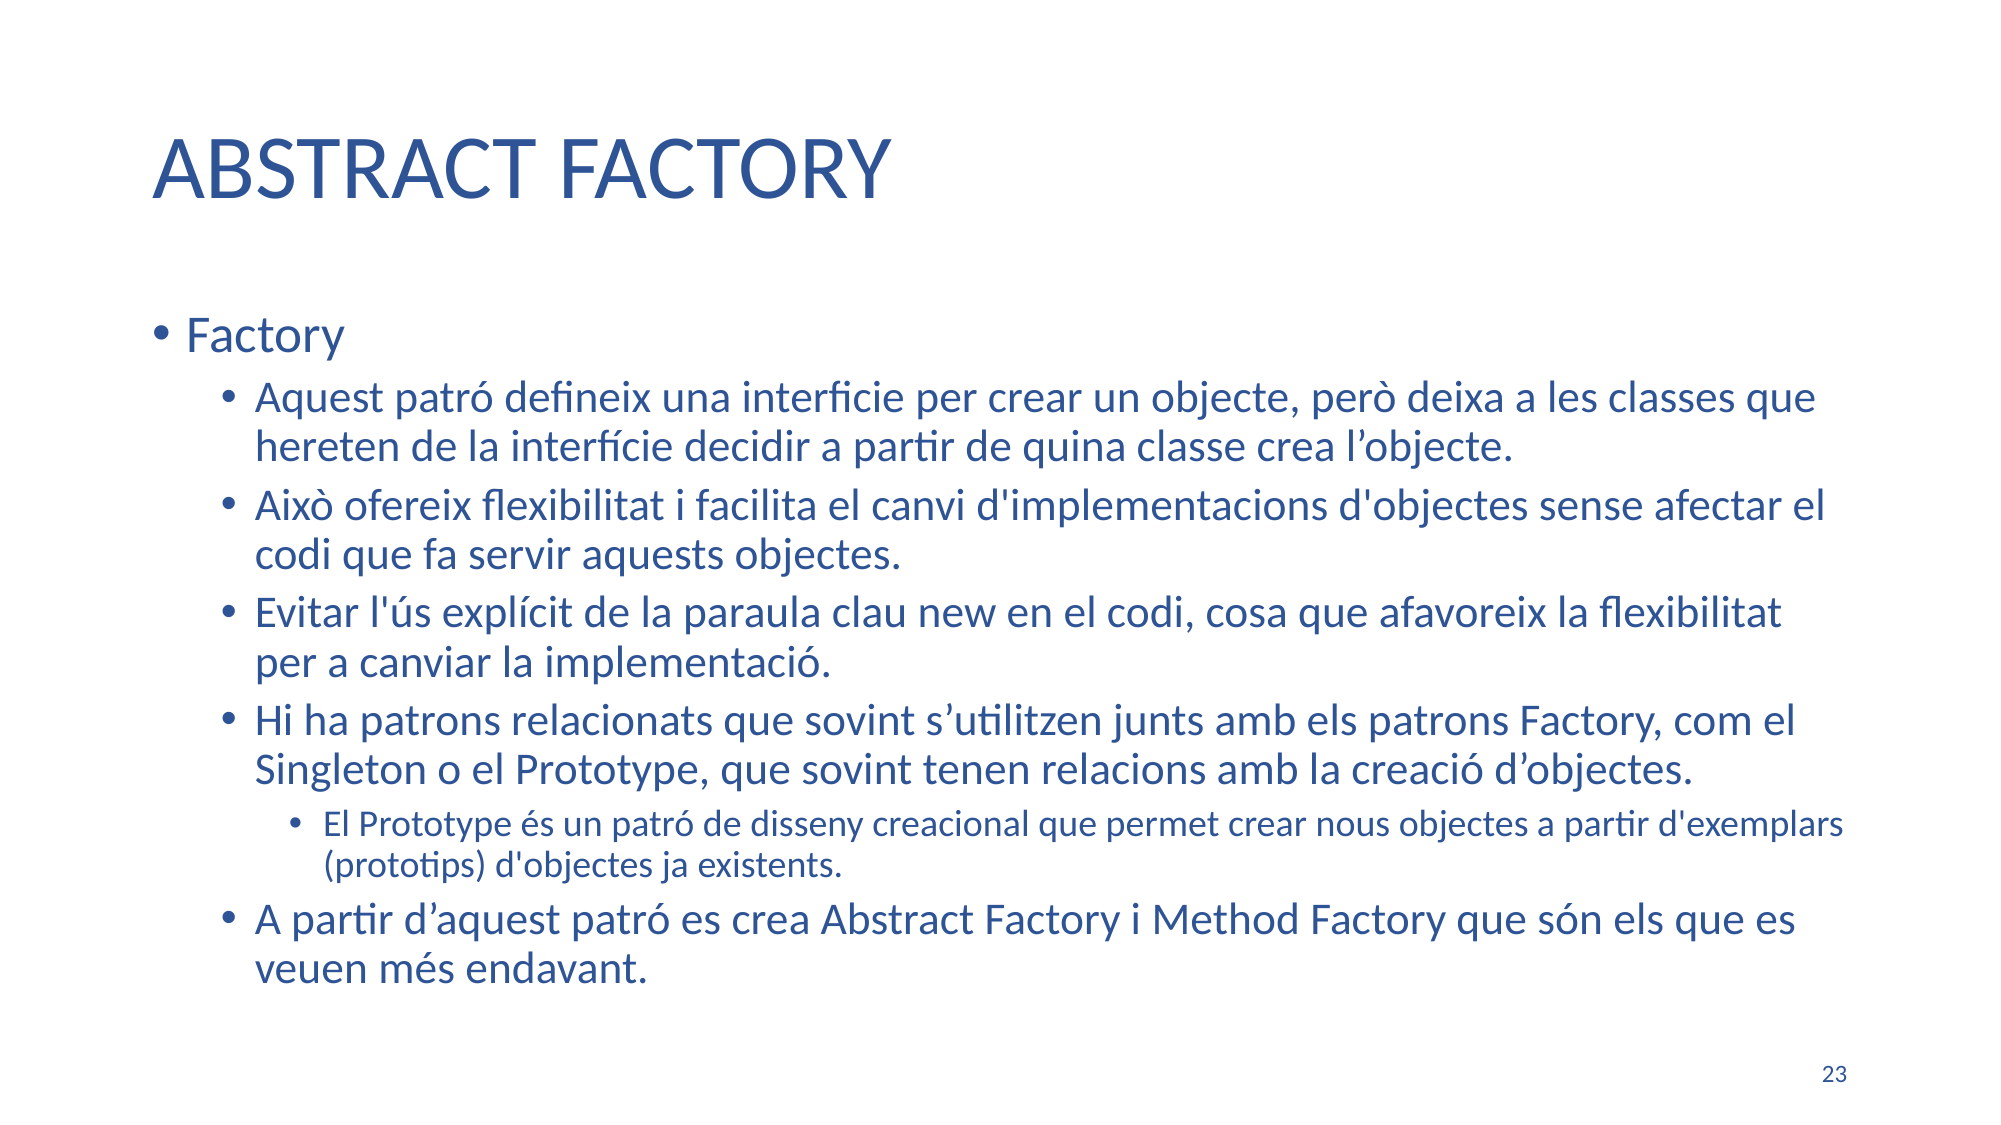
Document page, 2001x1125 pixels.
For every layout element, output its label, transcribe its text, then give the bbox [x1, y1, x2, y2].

list Factory Aquest patró defineix una interficie per crear un objecte, però deixa a les classes que hereten de la interfície decidir a partir de quina classe crea l’objecte. Això ofereix flexibilitat i facilita el canvi d'implementacions d'objectes sense afectar el codi que fa servir aquests objectes. Evitar l'ús explícit de la paraula clau new en el codi, cosa que afavoreix la flexibilitat per a canviar la implementació. Hi ha patrons relacionats que sovint s’utilitzen junts amb els patrons Factory, com el Singleton o el Prototype, que sovint tenen relacions amb la creació d’objectes. El Prototype és un patró de disseny creacional que permet crear nous objectes a partir d'exemplars (prototips) d'objectes ja existents. A partir d’aquest patró es crea Abstract Factory i Method Factory que són els que es veuen més endavant. [137, 299, 1863, 1014]
title ABSTRACT FACTORY [137, 59, 1863, 278]
slide_number <number> [1412, 1042, 1863, 1103]
